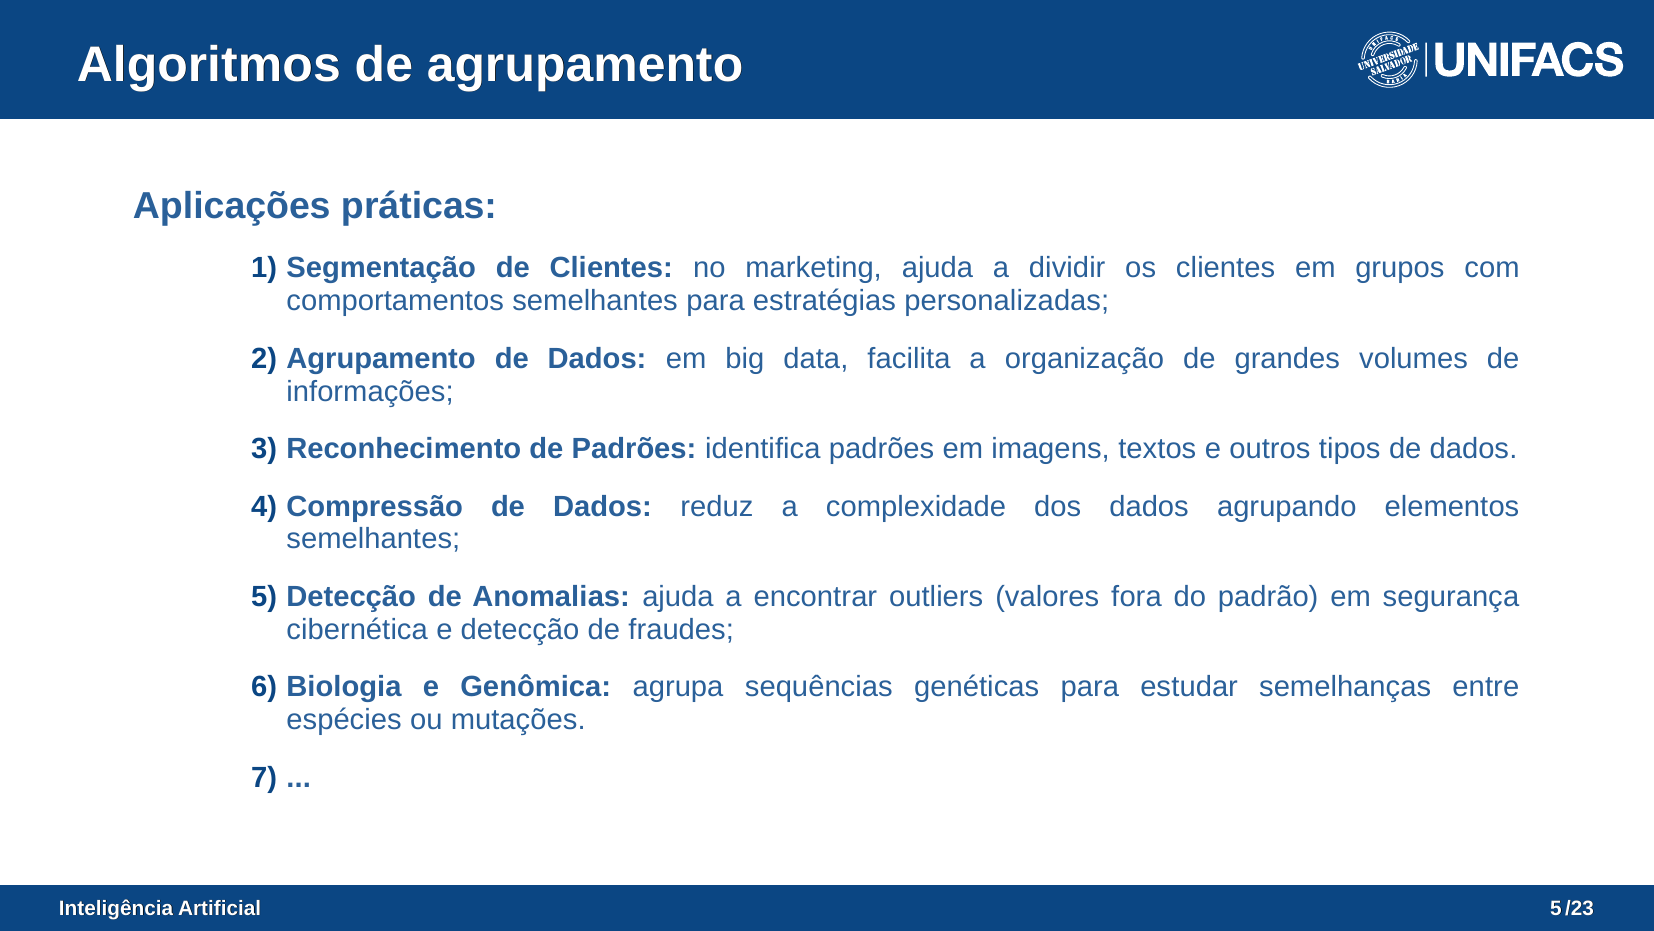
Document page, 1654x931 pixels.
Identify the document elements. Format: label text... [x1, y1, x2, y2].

text_box Algoritmos de agrupamento [76, 7, 1241, 120]
text_box Aplicações práticas: Segmentação de Clientes: no marketing, ajuda a dividir os clientes em grupos com comportamentos semelhantes para estratégias personalizadas; Agrupamento de Dados: em big data, facilita a organização de grandes volumes de informações; Reconhecimento de Padrões: identifica padrões em imagens, textos e outros tipos de dados. Compressão de Dados: reduz a complexidade dos dados agrupando elementos semelhantes; Detecção de Anomalias: ajuda a encontrar outliers (valores fora do padrão) em segurança cibernética e detecção de fraudes; Biologia e Genômica: agrupa sequências genéticas para estudar semelhanças entre espécies ou mutações. ... [118, 177, 1536, 801]
